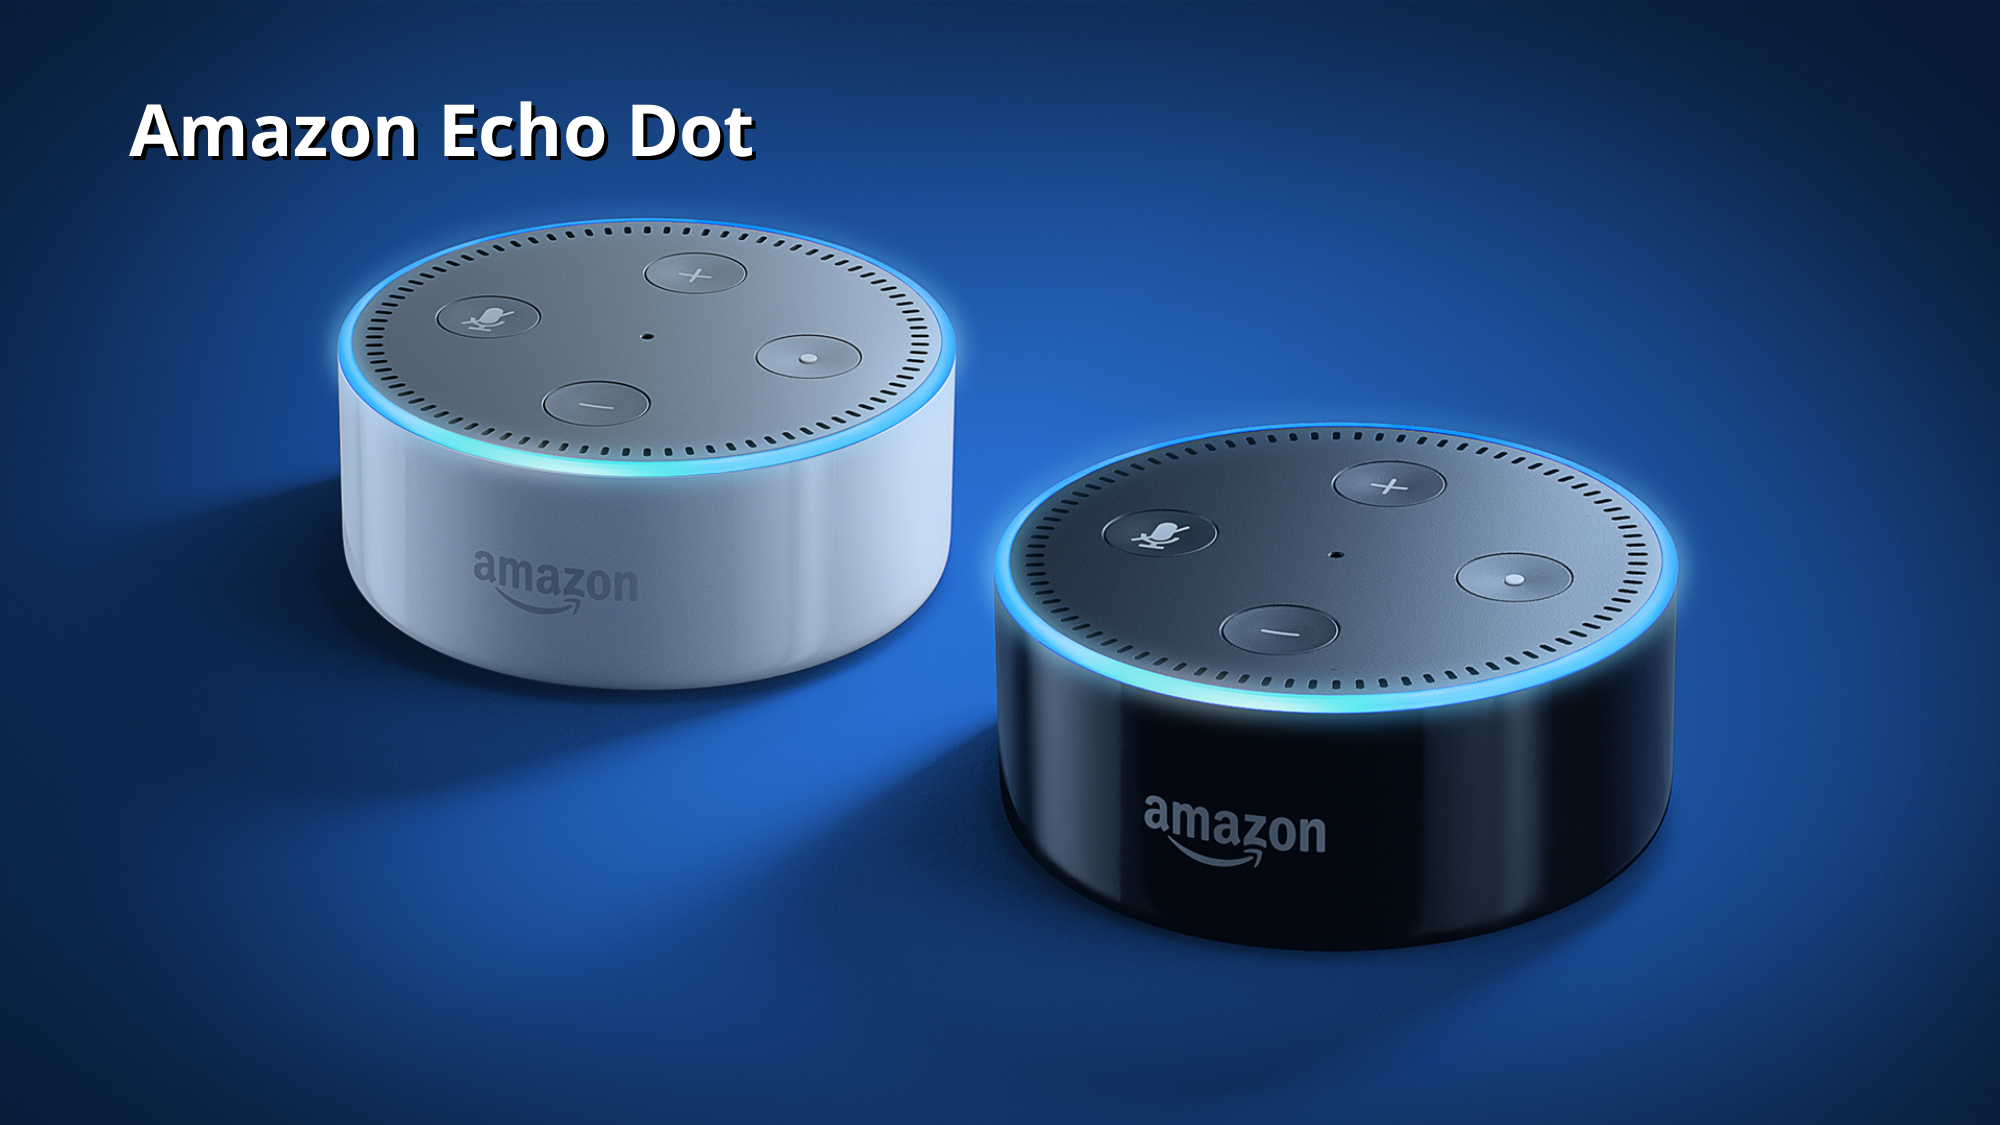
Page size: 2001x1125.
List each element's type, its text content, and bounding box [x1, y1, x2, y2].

picture [0, 0, 2000, 1125]
text_box Amazon Echo Dot [114, 77, 858, 194]
